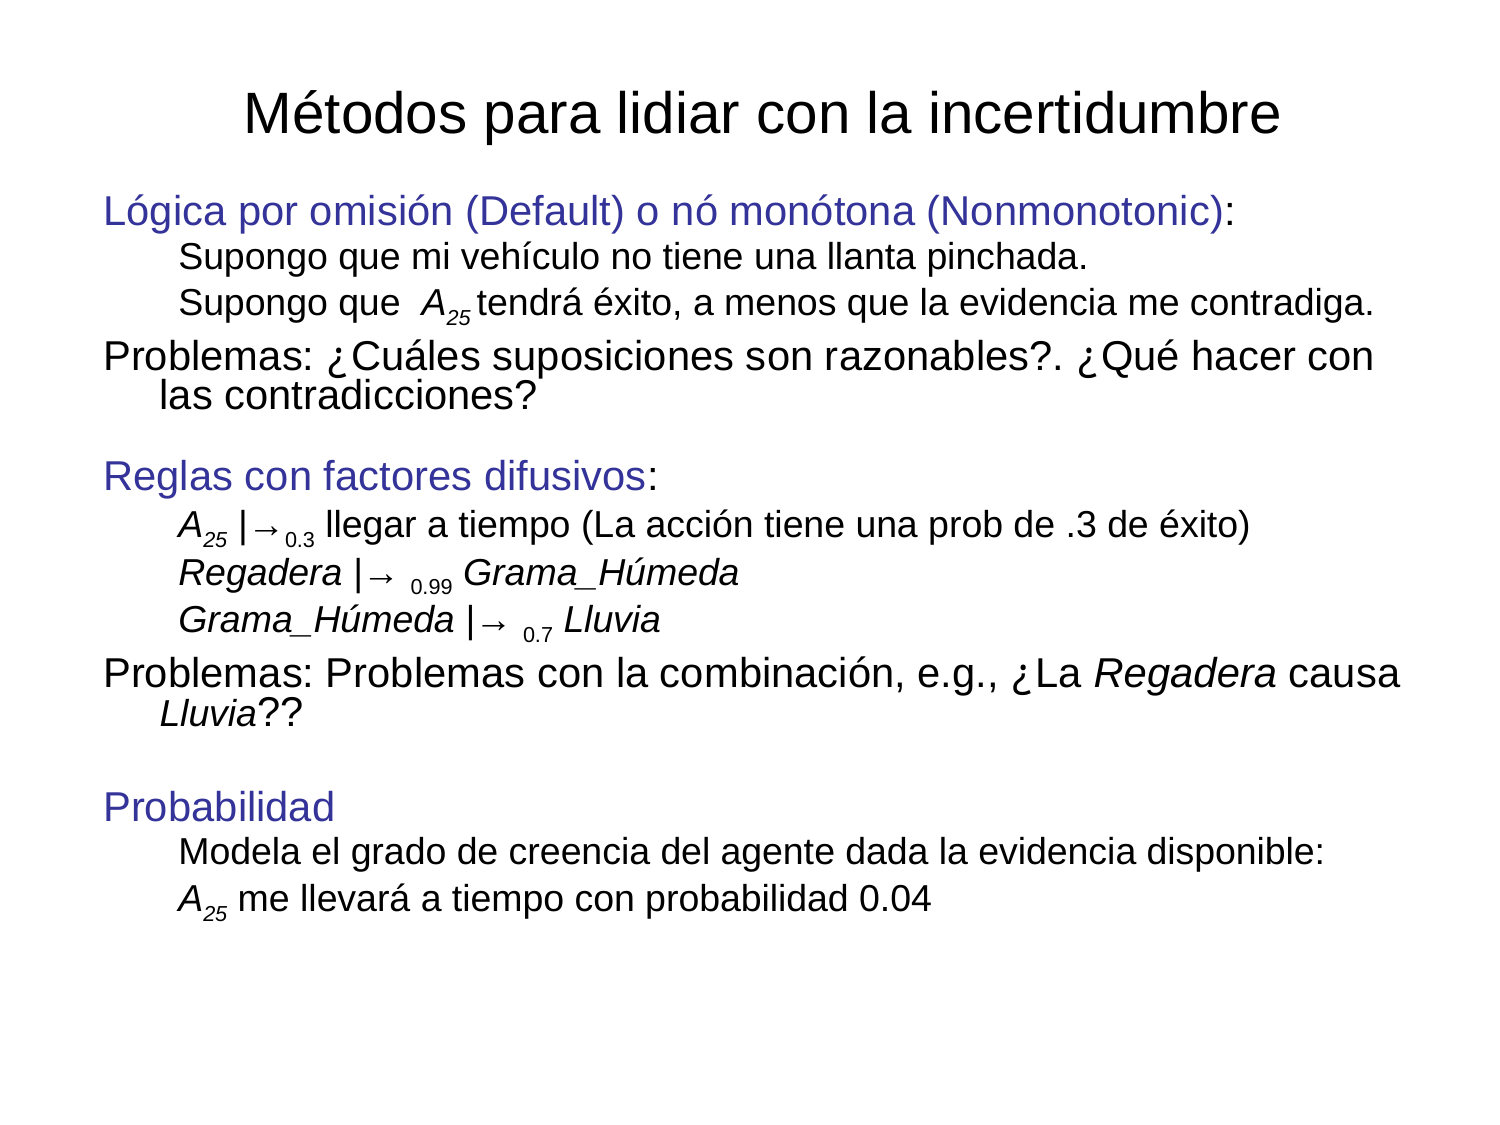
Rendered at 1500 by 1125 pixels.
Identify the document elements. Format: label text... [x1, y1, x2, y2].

list Lógica por omisión (Default) o nó monótona (Nonmonotonic): Supongo que mi vehículo no tiene una llanta pinchada. Supongo que A25 tendrá éxito, a menos que la evidencia me contradiga. Problemas: ¿Cuáles suposiciones son razonables?. ¿Qué hacer con las contradicciones? Reglas con factores difusivos: A25 |→0.3 llegar a tiempo (La acción tiene una prob de .3 de éxito) Regadera |→ 0.99 Grama_Húmeda Grama_Húmeda |→ 0.7 Lluvia Problemas: Problemas con la combinación, e.g., ¿La Regadera causa Lluvia?? Probabilidad Modela el grado de creencia del agente dada la evidencia disponible: A25 me llevará a tiempo con probabilidad 0.04 [88, 188, 1439, 1054]
title Métodos para lidiar con la incertidumbre [88, 19, 1439, 188]
